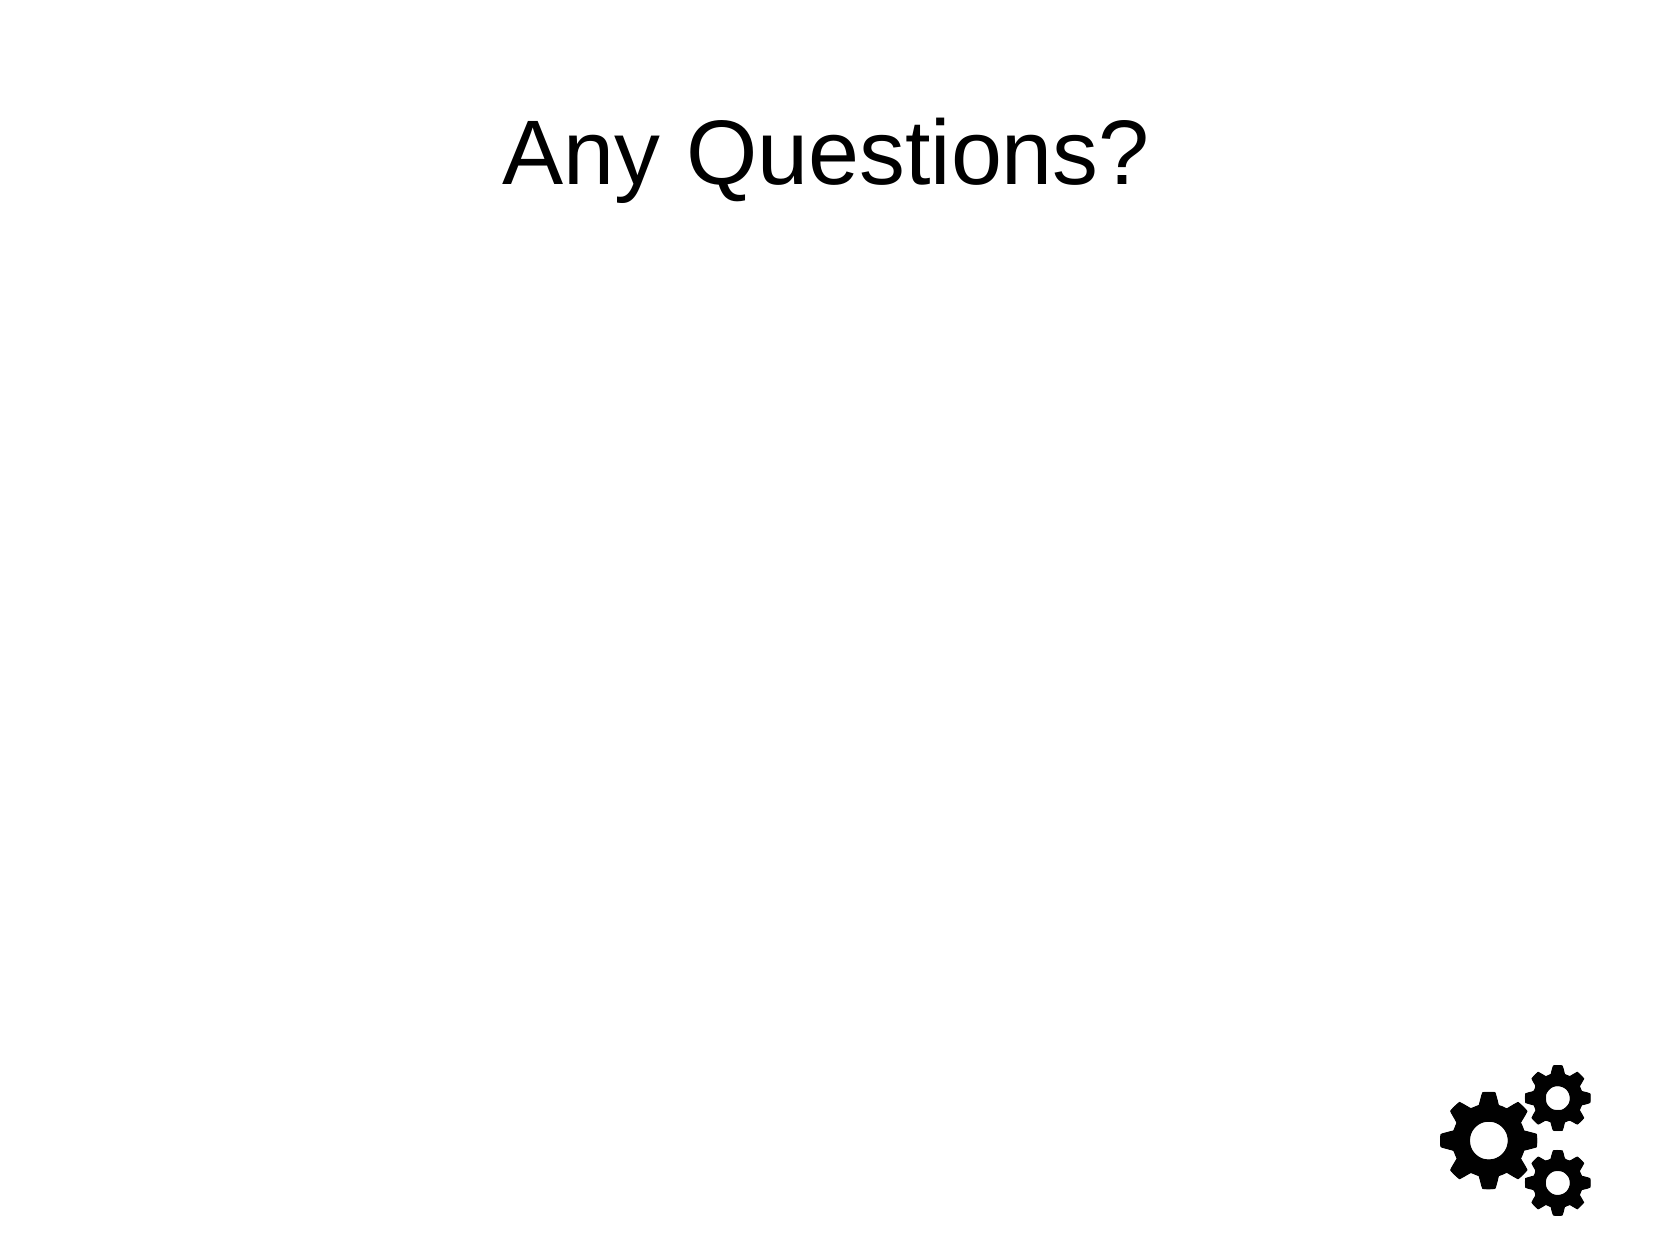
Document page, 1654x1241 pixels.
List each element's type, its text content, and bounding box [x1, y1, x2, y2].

picture [1440, 1065, 1591, 1216]
title Any Questions? [82, 49, 1571, 257]
